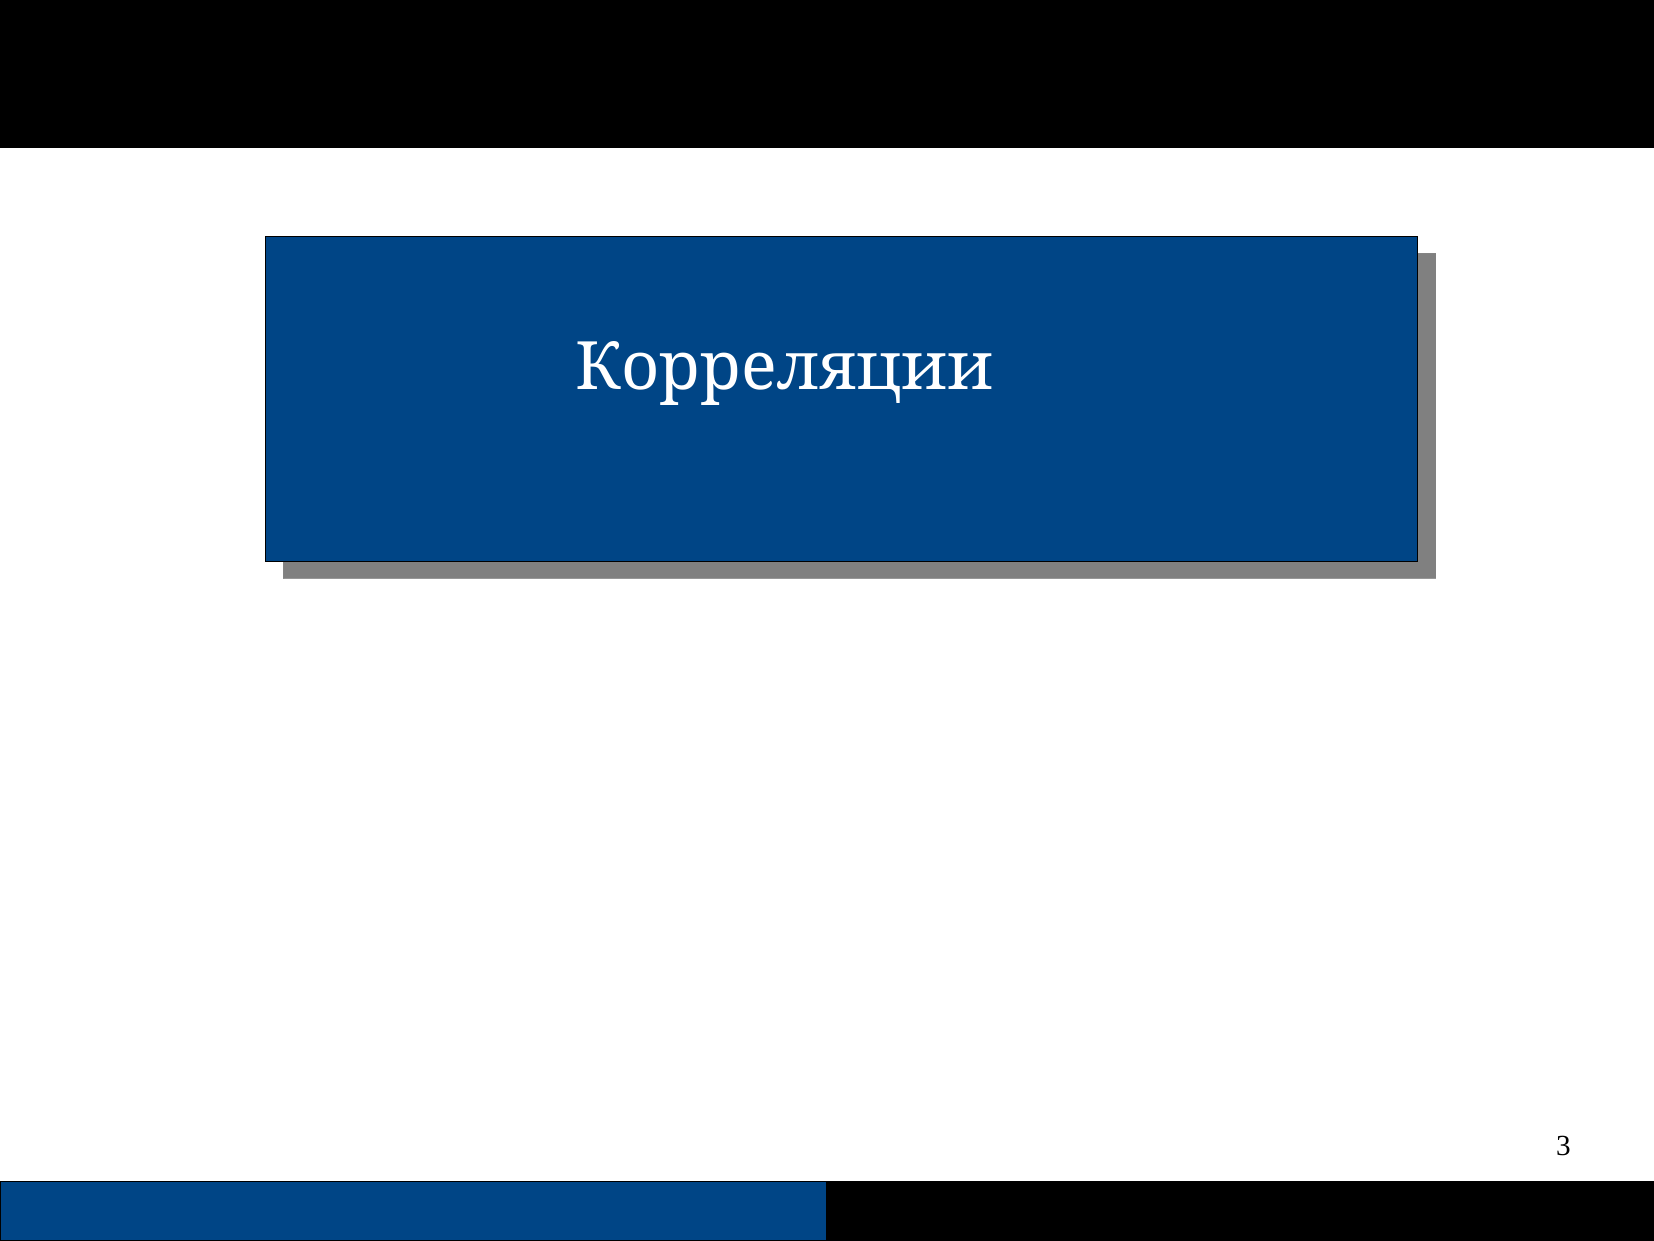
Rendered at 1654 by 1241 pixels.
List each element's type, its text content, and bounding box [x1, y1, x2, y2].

text_box Корреляции [561, 322, 1319, 502]
text_box [0, 0, 1654, 148]
text_box [265, 236, 1418, 562]
text_box [0, 1181, 1654, 1241]
